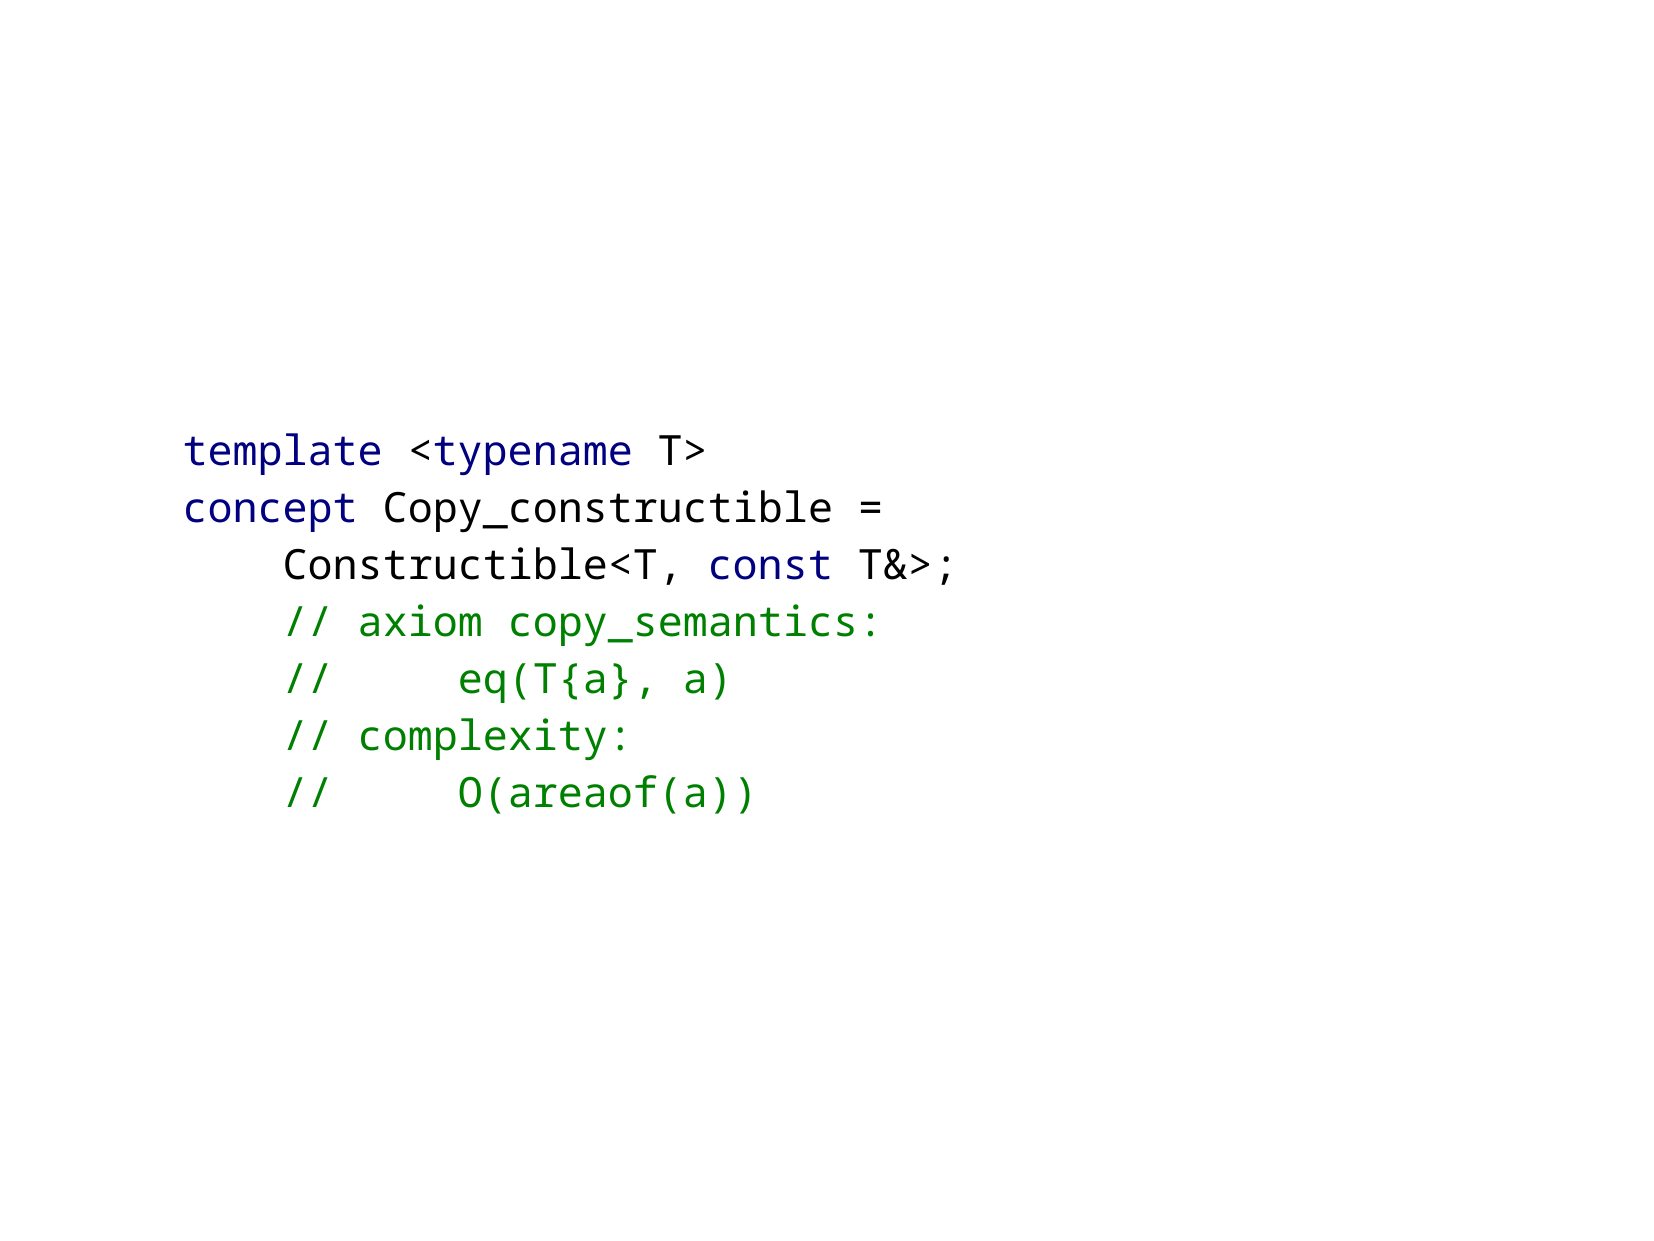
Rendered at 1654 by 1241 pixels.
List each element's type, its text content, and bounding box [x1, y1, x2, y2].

subtitle template <typename T> concept Copy_constructible = Constructible<T, const T&>; // axiom copy_semantics: // eq(T{a}, a) // complexity: // O(areaof(a)) [82, 260, 1571, 980]
